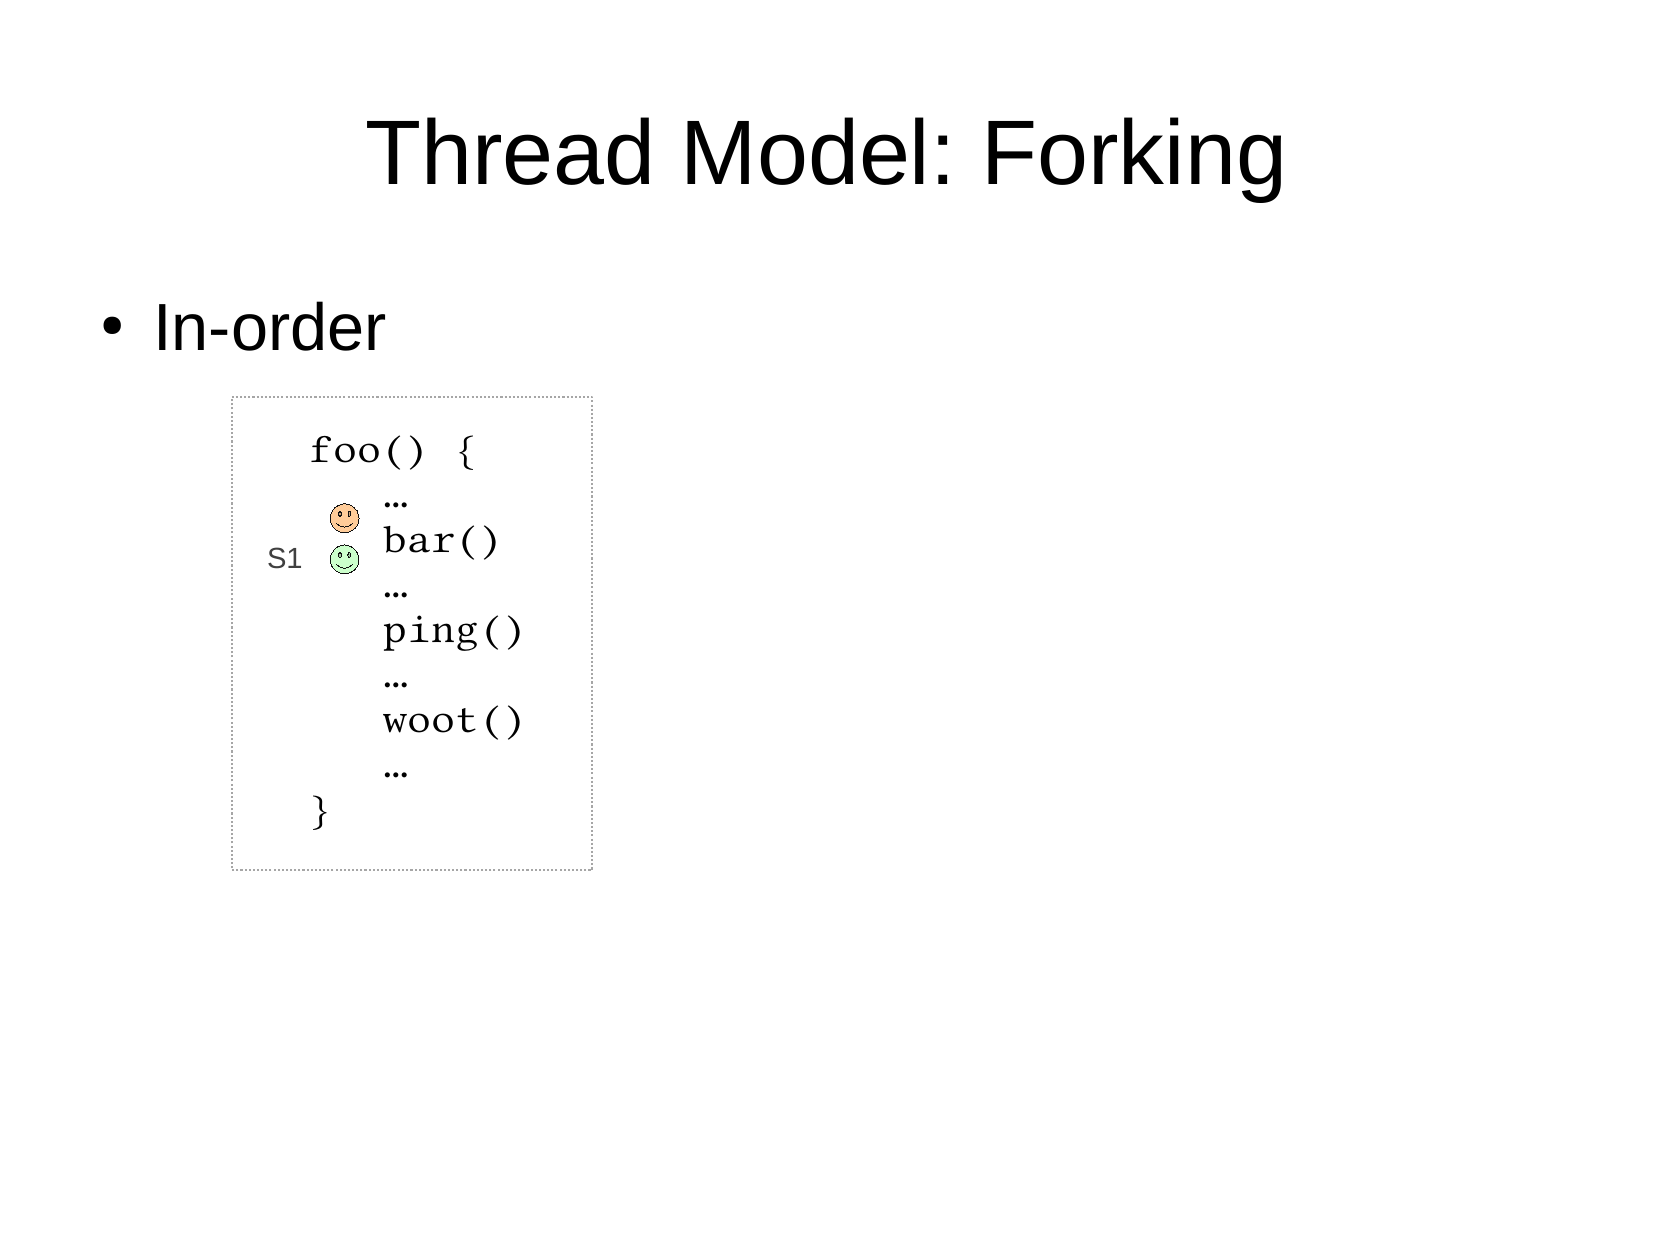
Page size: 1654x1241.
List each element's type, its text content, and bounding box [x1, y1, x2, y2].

text_box S1 [252, 532, 318, 583]
text_box [330, 544, 359, 574]
list In-order [82, 290, 1571, 1010]
title Thread Model: Forking [82, 49, 1571, 257]
text_box foo() { … bar() … ping() … woot() … } [294, 417, 574, 838]
text_box [330, 503, 360, 533]
